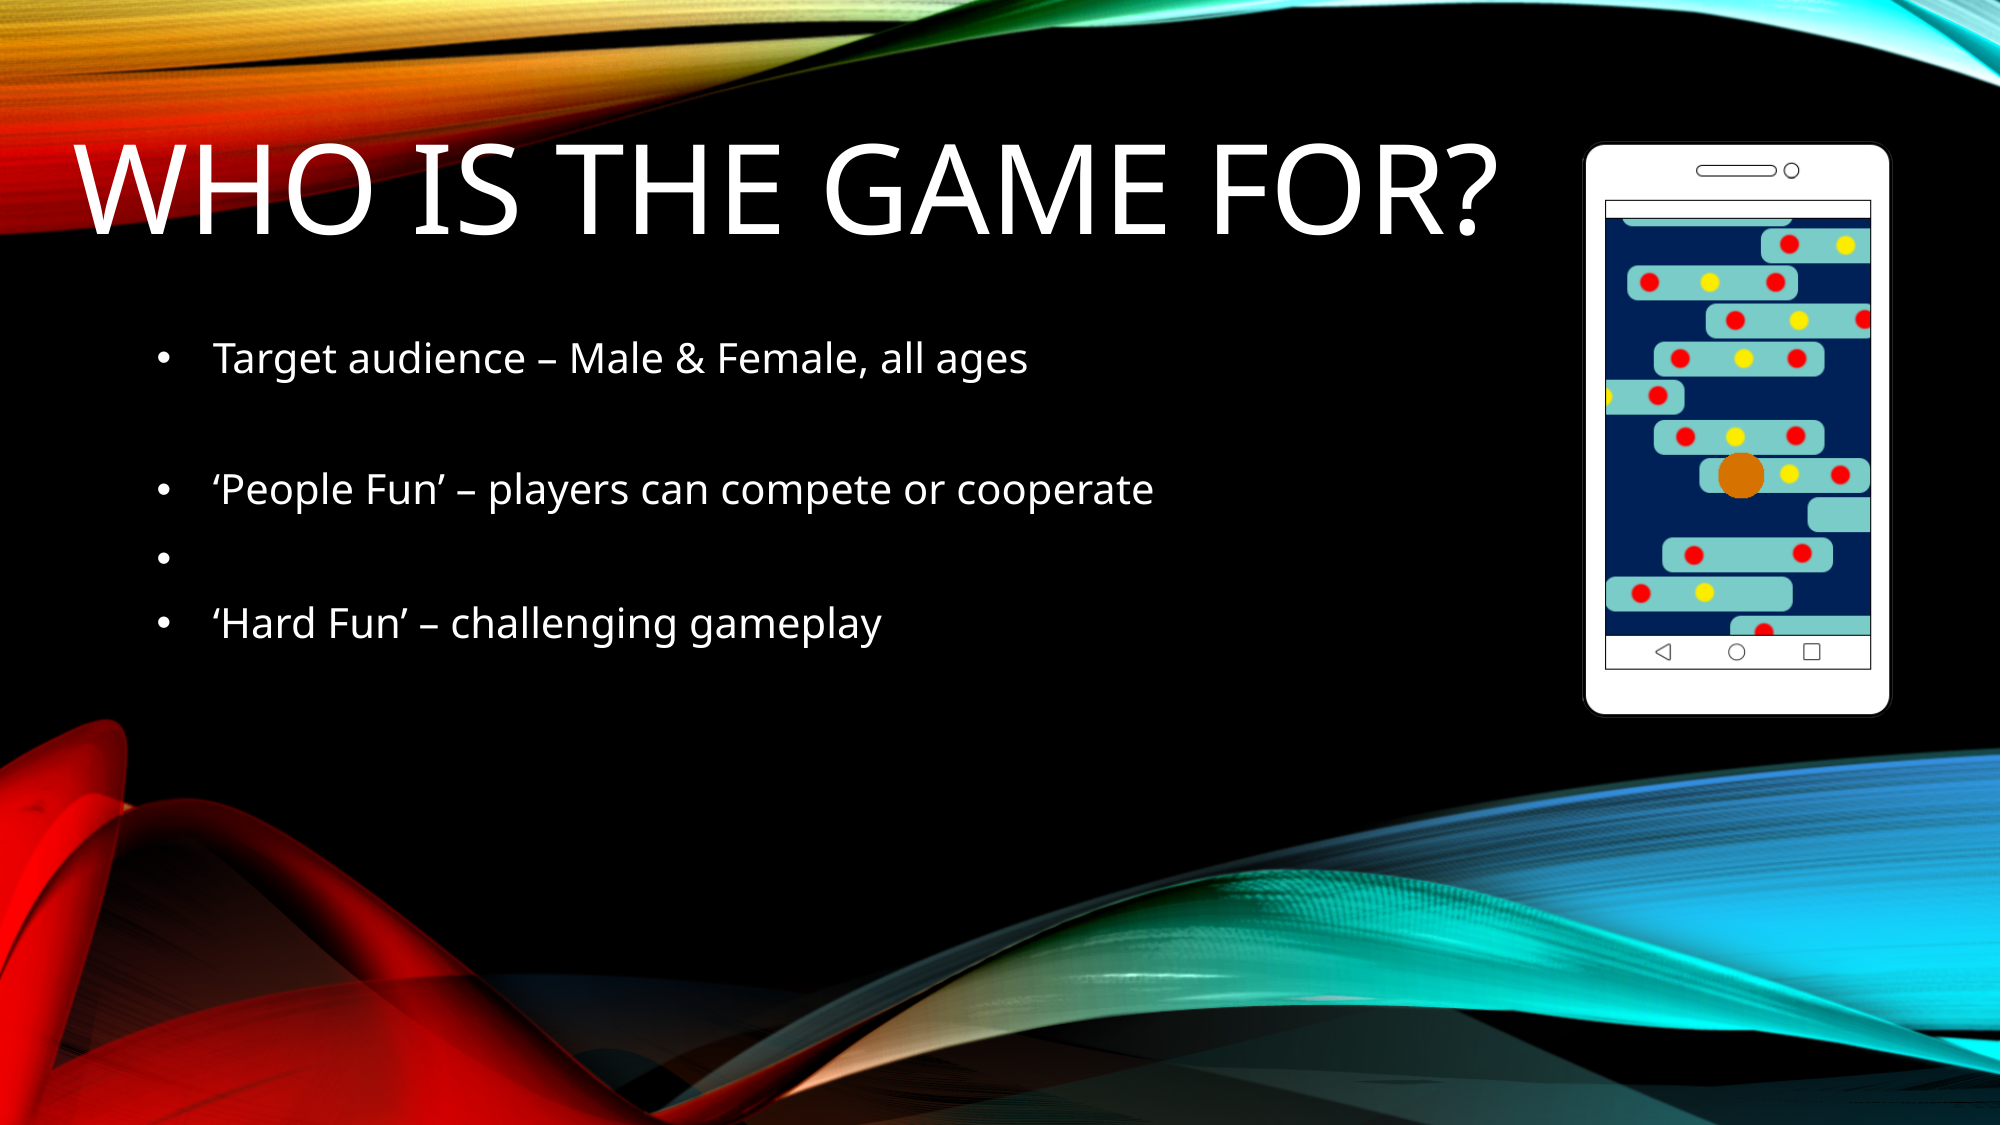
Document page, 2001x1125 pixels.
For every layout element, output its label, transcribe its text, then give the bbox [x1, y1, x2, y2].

subtitle Target audience – Male & Female, all ages ‘People Fun’ – players can compete or cooperate ‘Hard Fun’ – challenging gameplay [141, 329, 1261, 749]
title Who is the game for? [57, 108, 1549, 269]
picture [1569, 130, 1902, 729]
